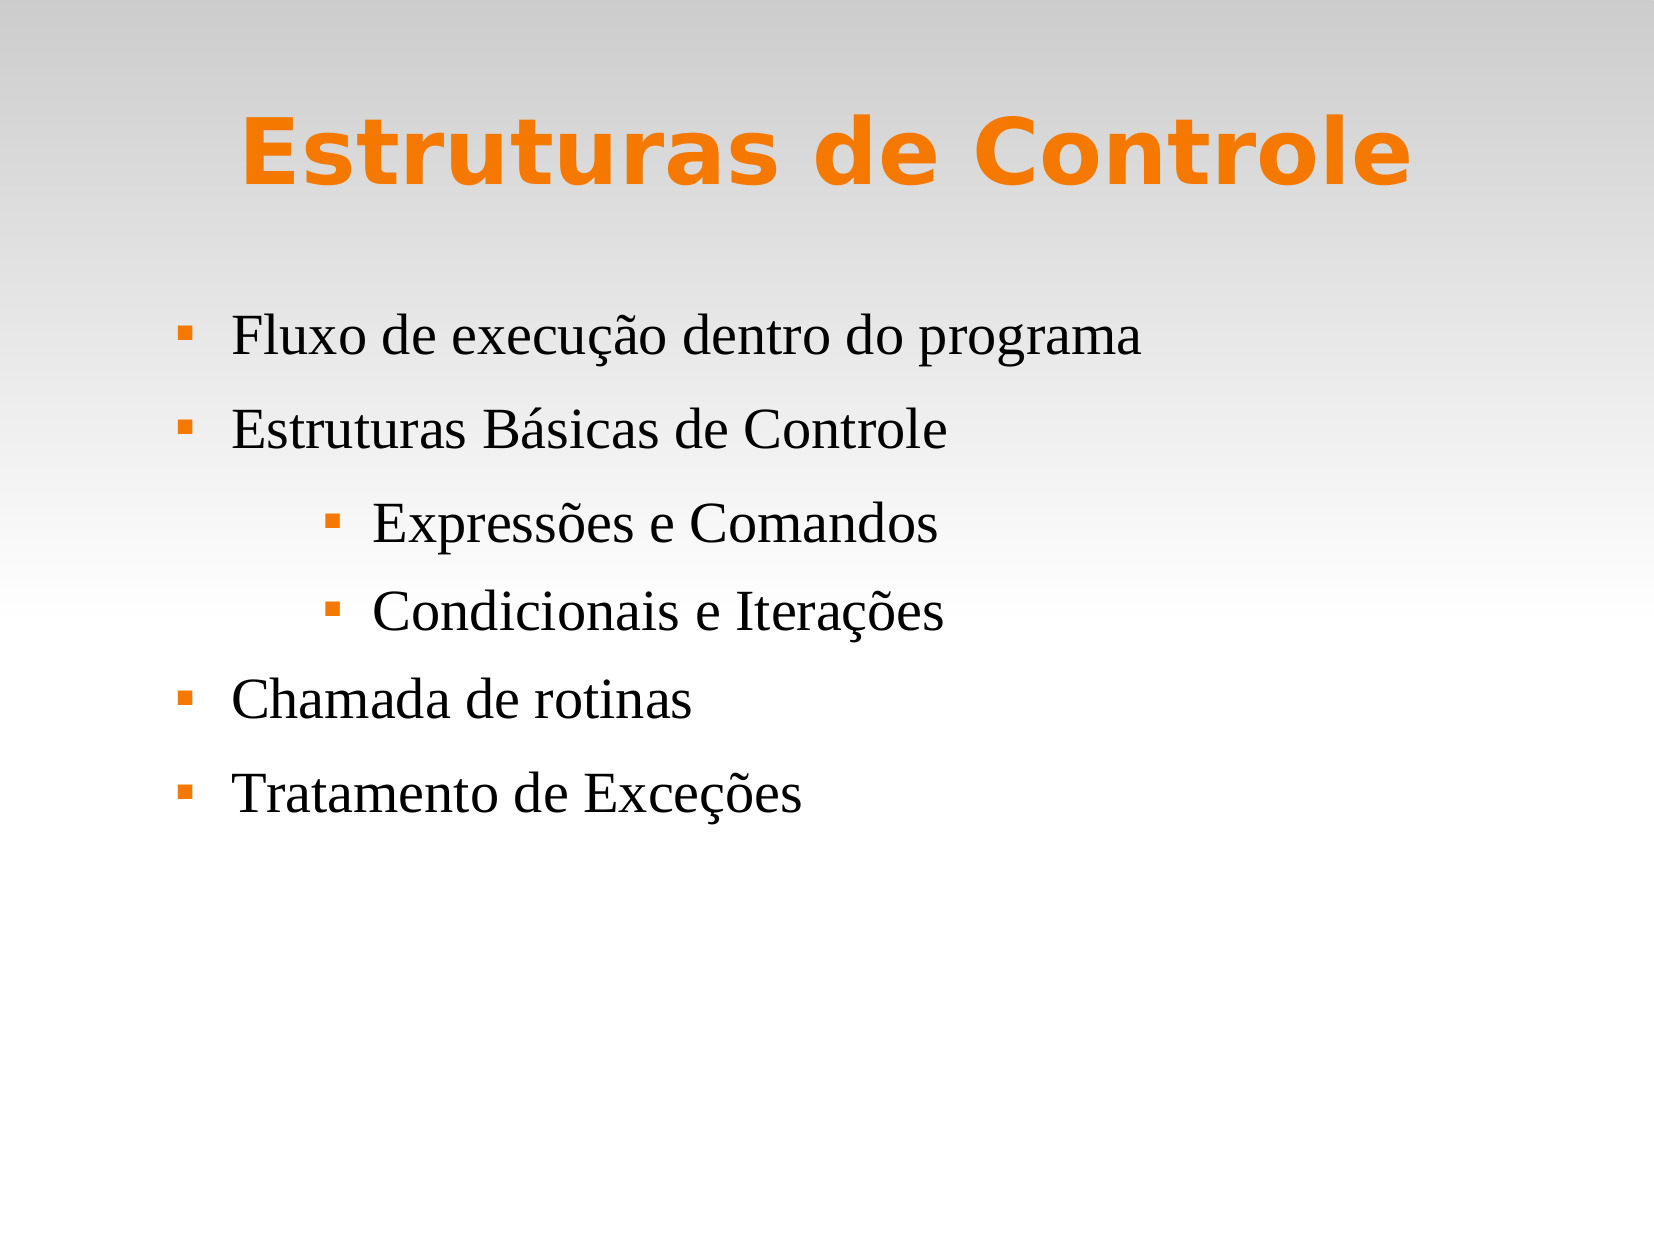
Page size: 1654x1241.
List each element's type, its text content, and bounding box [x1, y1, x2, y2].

title Estruturas de Controle [82, 49, 1571, 257]
list Fluxo de execução dentro do programa Estruturas Básicas de Controle Expressões e Comandos Condicionais e Iterações Chamada de rotinas Tratamento de Exceções [89, 302, 1463, 1121]
